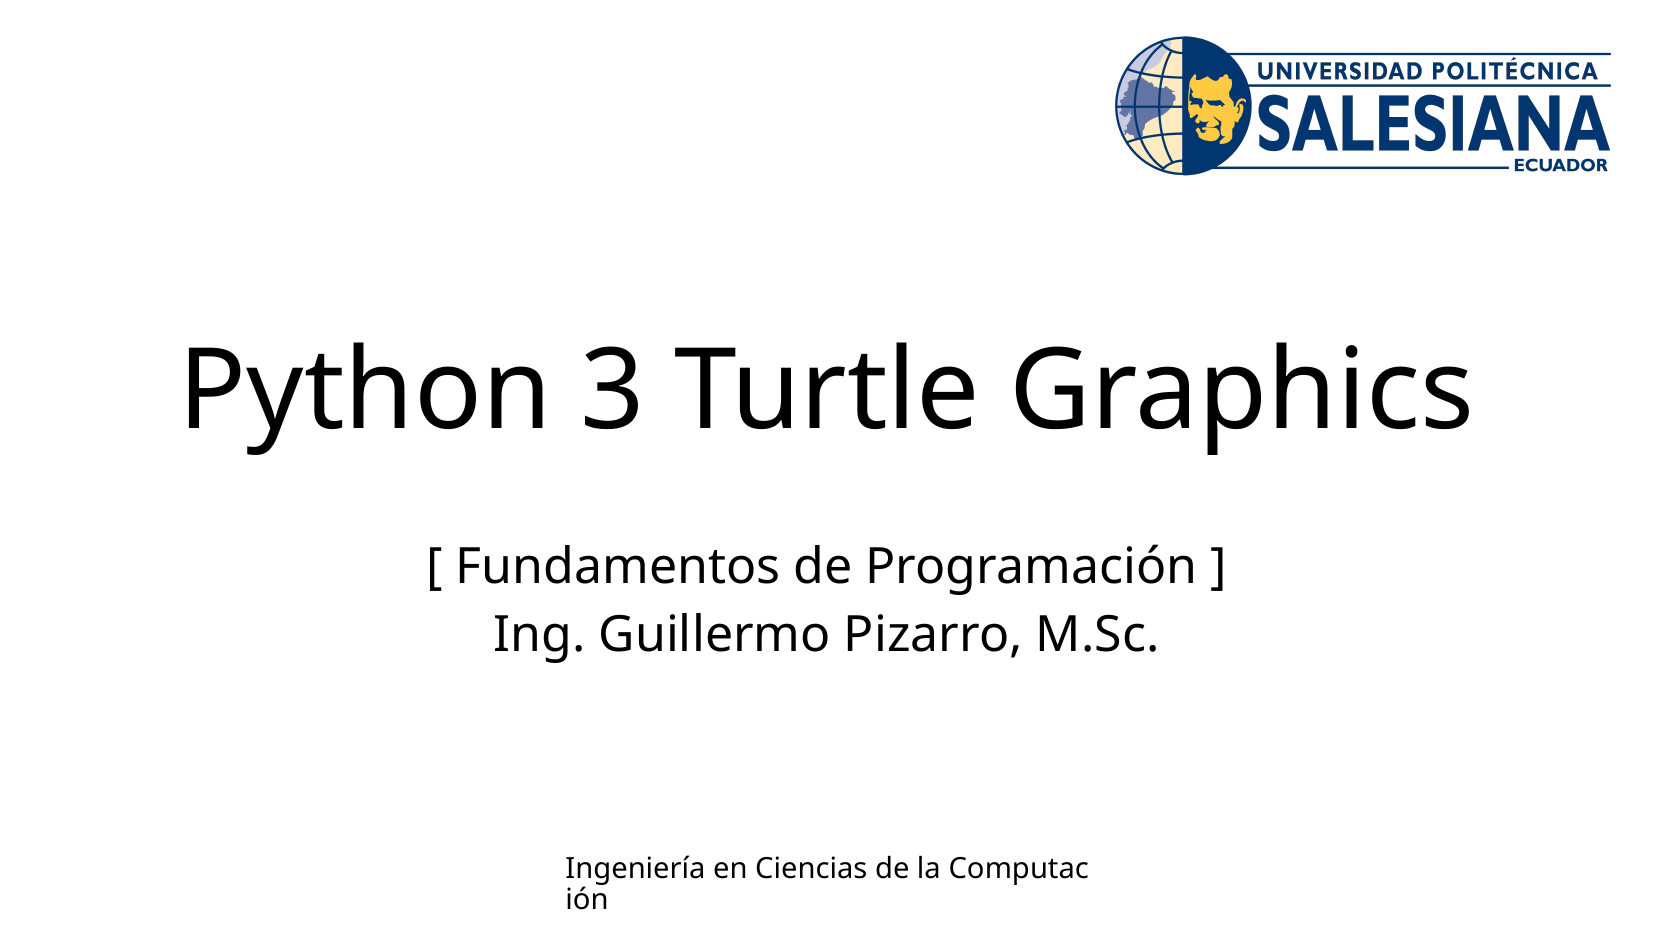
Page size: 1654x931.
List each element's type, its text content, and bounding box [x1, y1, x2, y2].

picture [1095, 29, 1629, 184]
subtitle Python 3 Turtle Graphics [ Fundamentos de Programación ] Ing. Guillermo Pizarro, M.Sc. [82, 217, 1571, 758]
